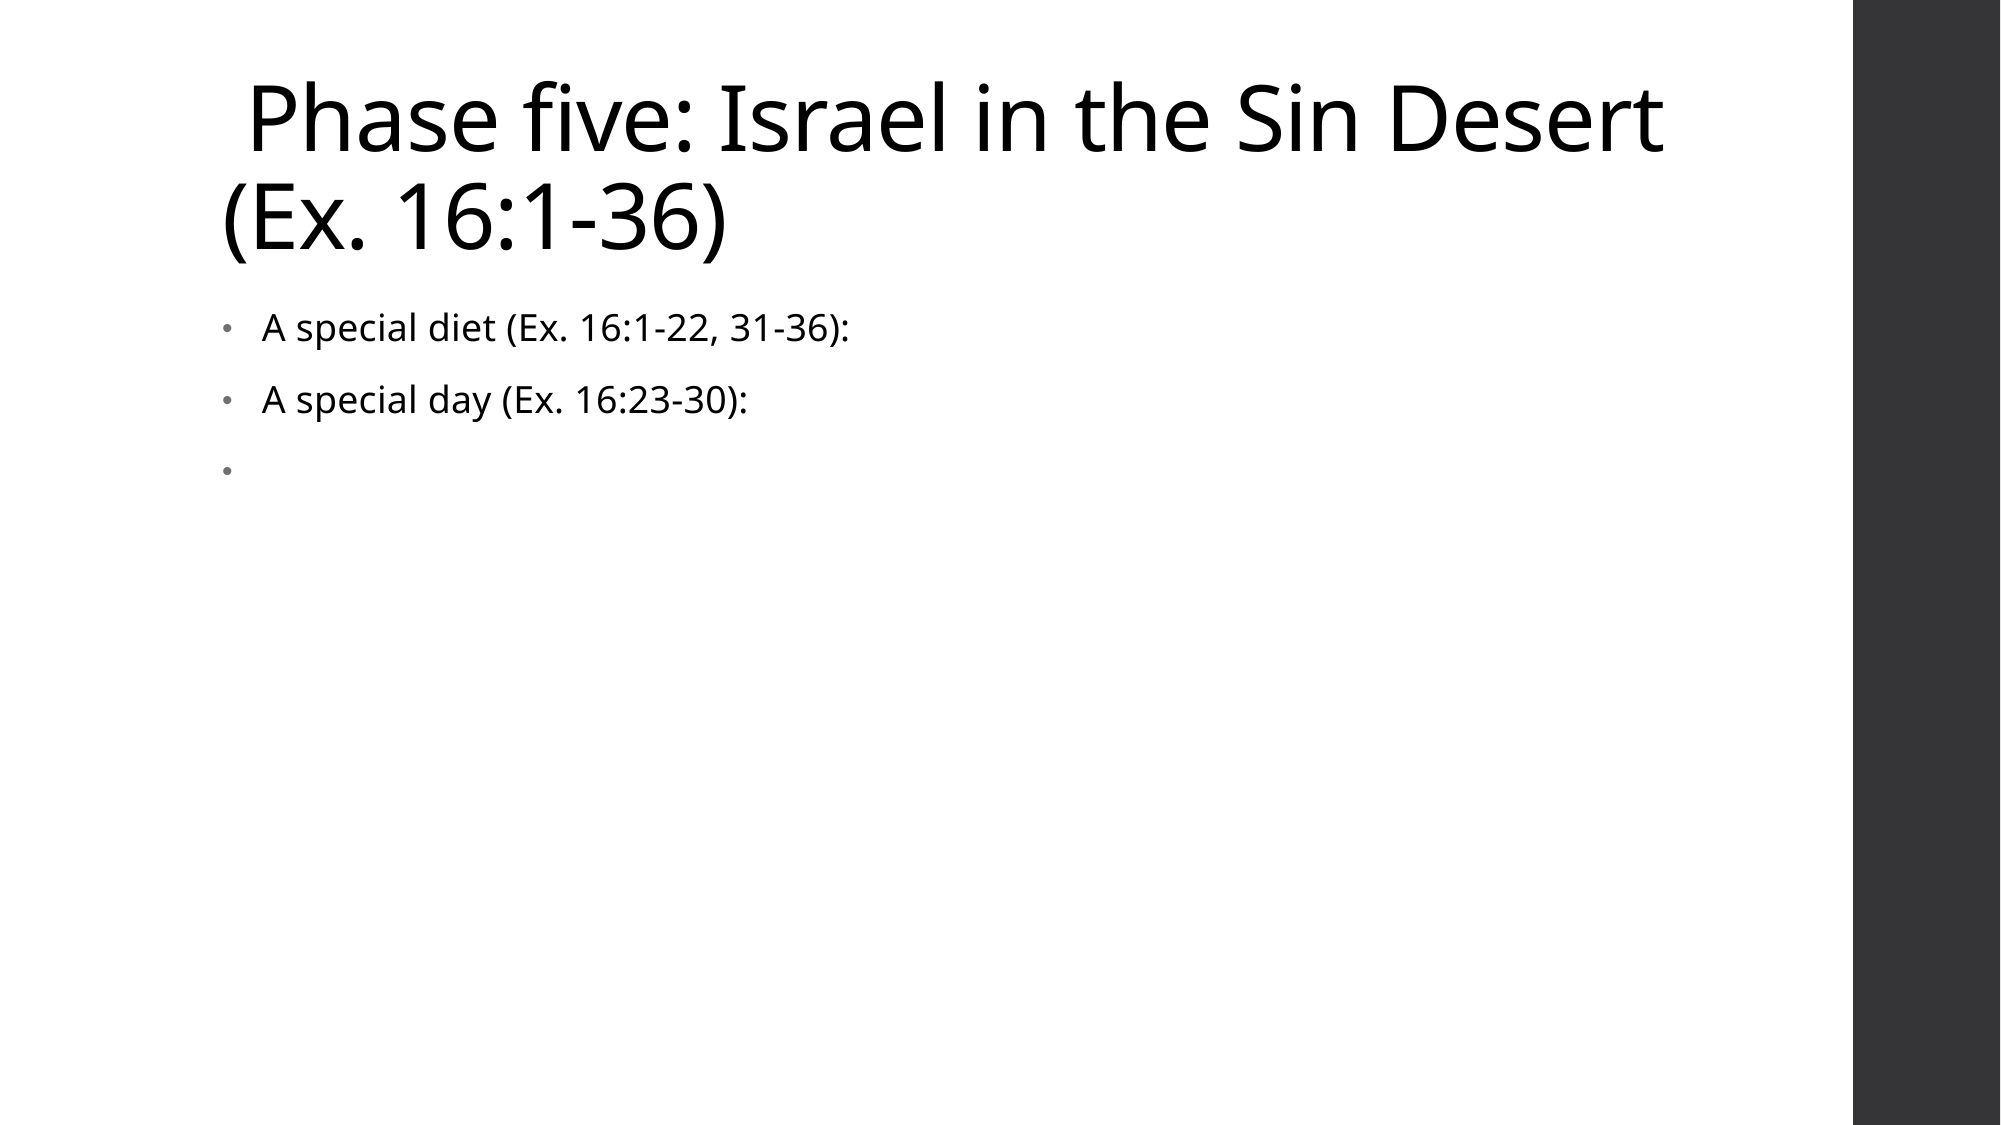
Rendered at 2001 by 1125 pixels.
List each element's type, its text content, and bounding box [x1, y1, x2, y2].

list A special diet (Ex. 16:1-22, 31-36): A special day (Ex. 16:23-30): [206, 299, 1617, 1014]
title Phase five: Israel in the Sin Desert (Ex. 16:1-36) [206, 60, 1797, 278]
